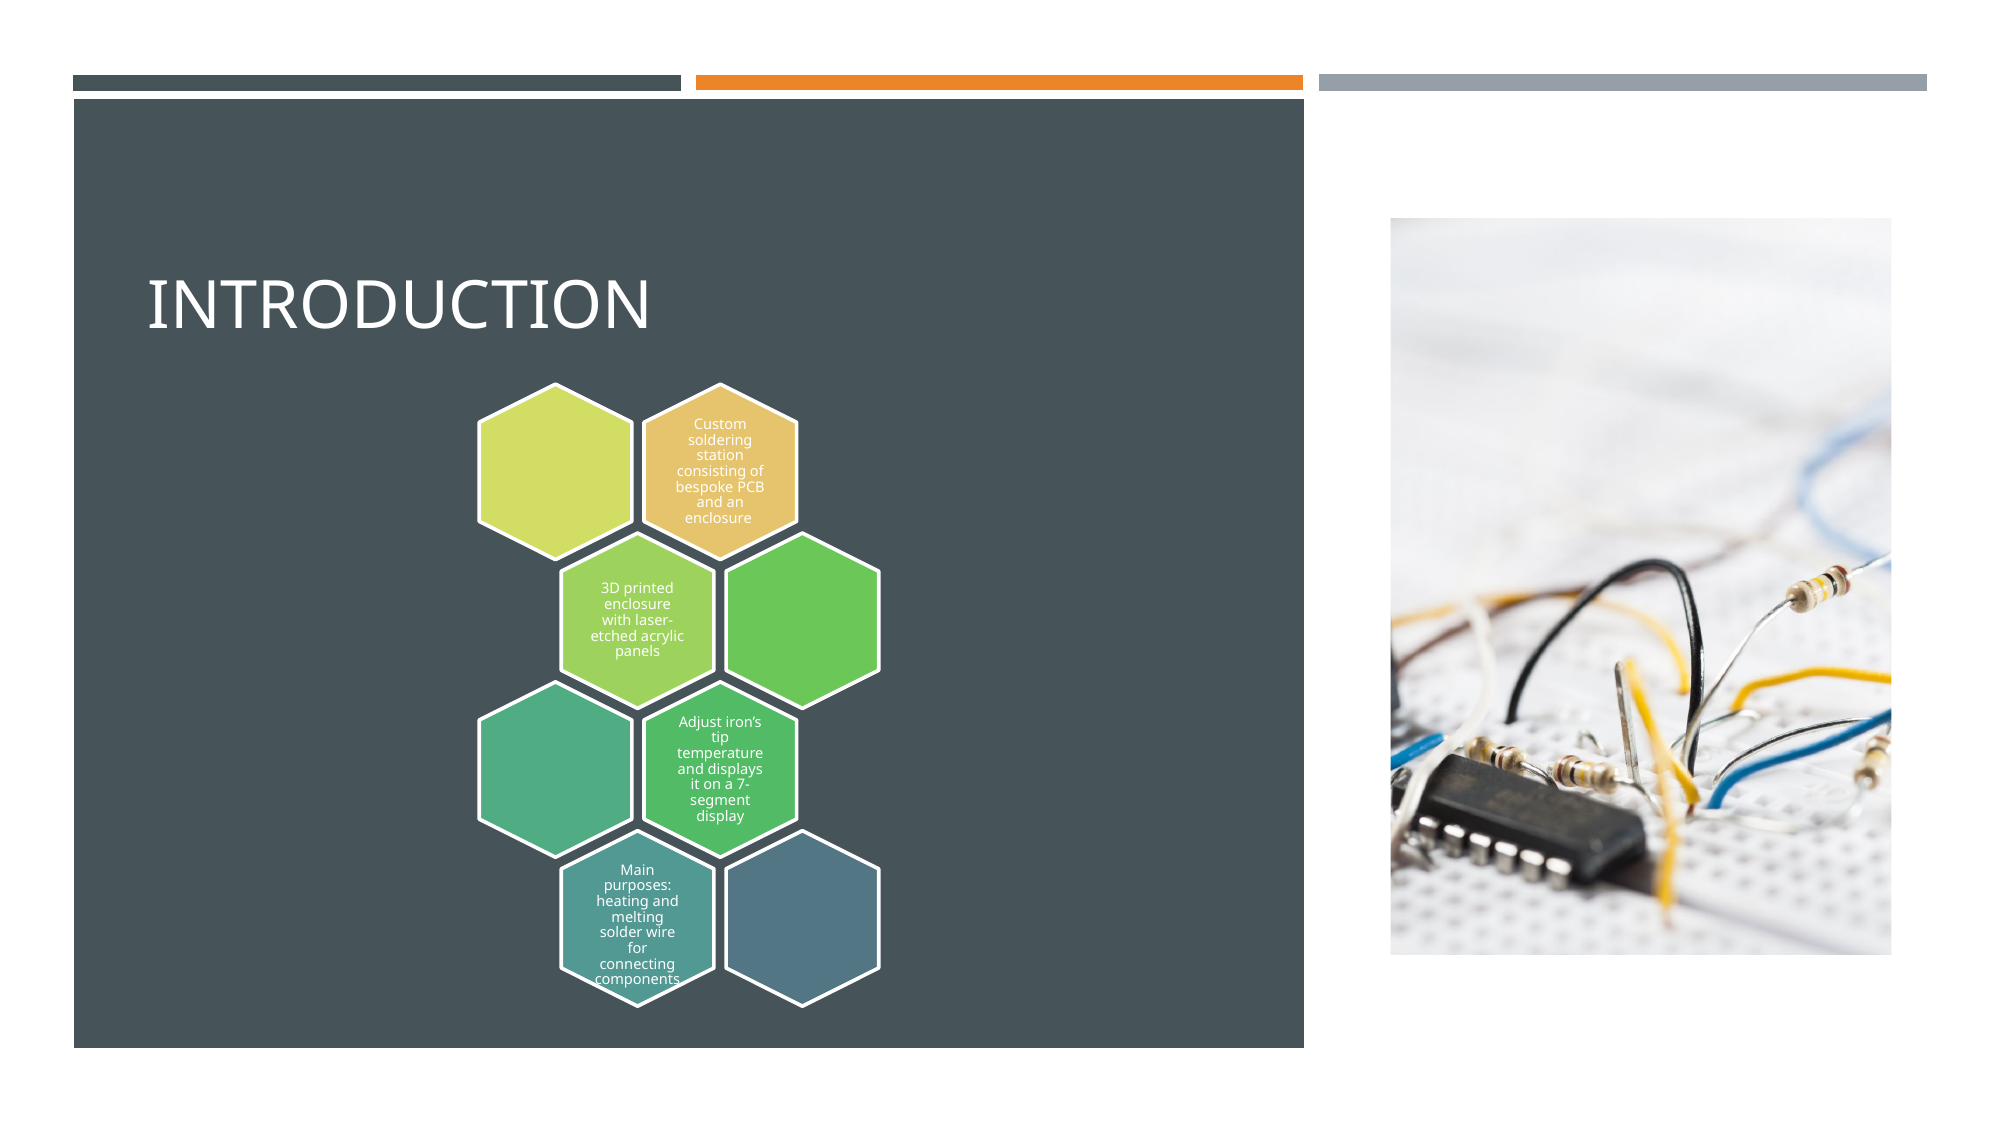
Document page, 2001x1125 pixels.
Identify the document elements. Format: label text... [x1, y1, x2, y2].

text_box Main purposes: heating and melting solder wire for connecting components [561, 830, 714, 1007]
picture [1390, 218, 1892, 955]
text_box Custom soldering station consisting of bespoke PCB and an enclosure [643, 384, 797, 560]
title introduction [132, 153, 1223, 349]
text_box [0, 0, 2000, 1125]
text_box 3D printed enclosure with laser-etched acrylic panels [561, 533, 714, 709]
text_box Adjust iron’s tip temperature and displays it on a 7-segment display [643, 681, 797, 858]
